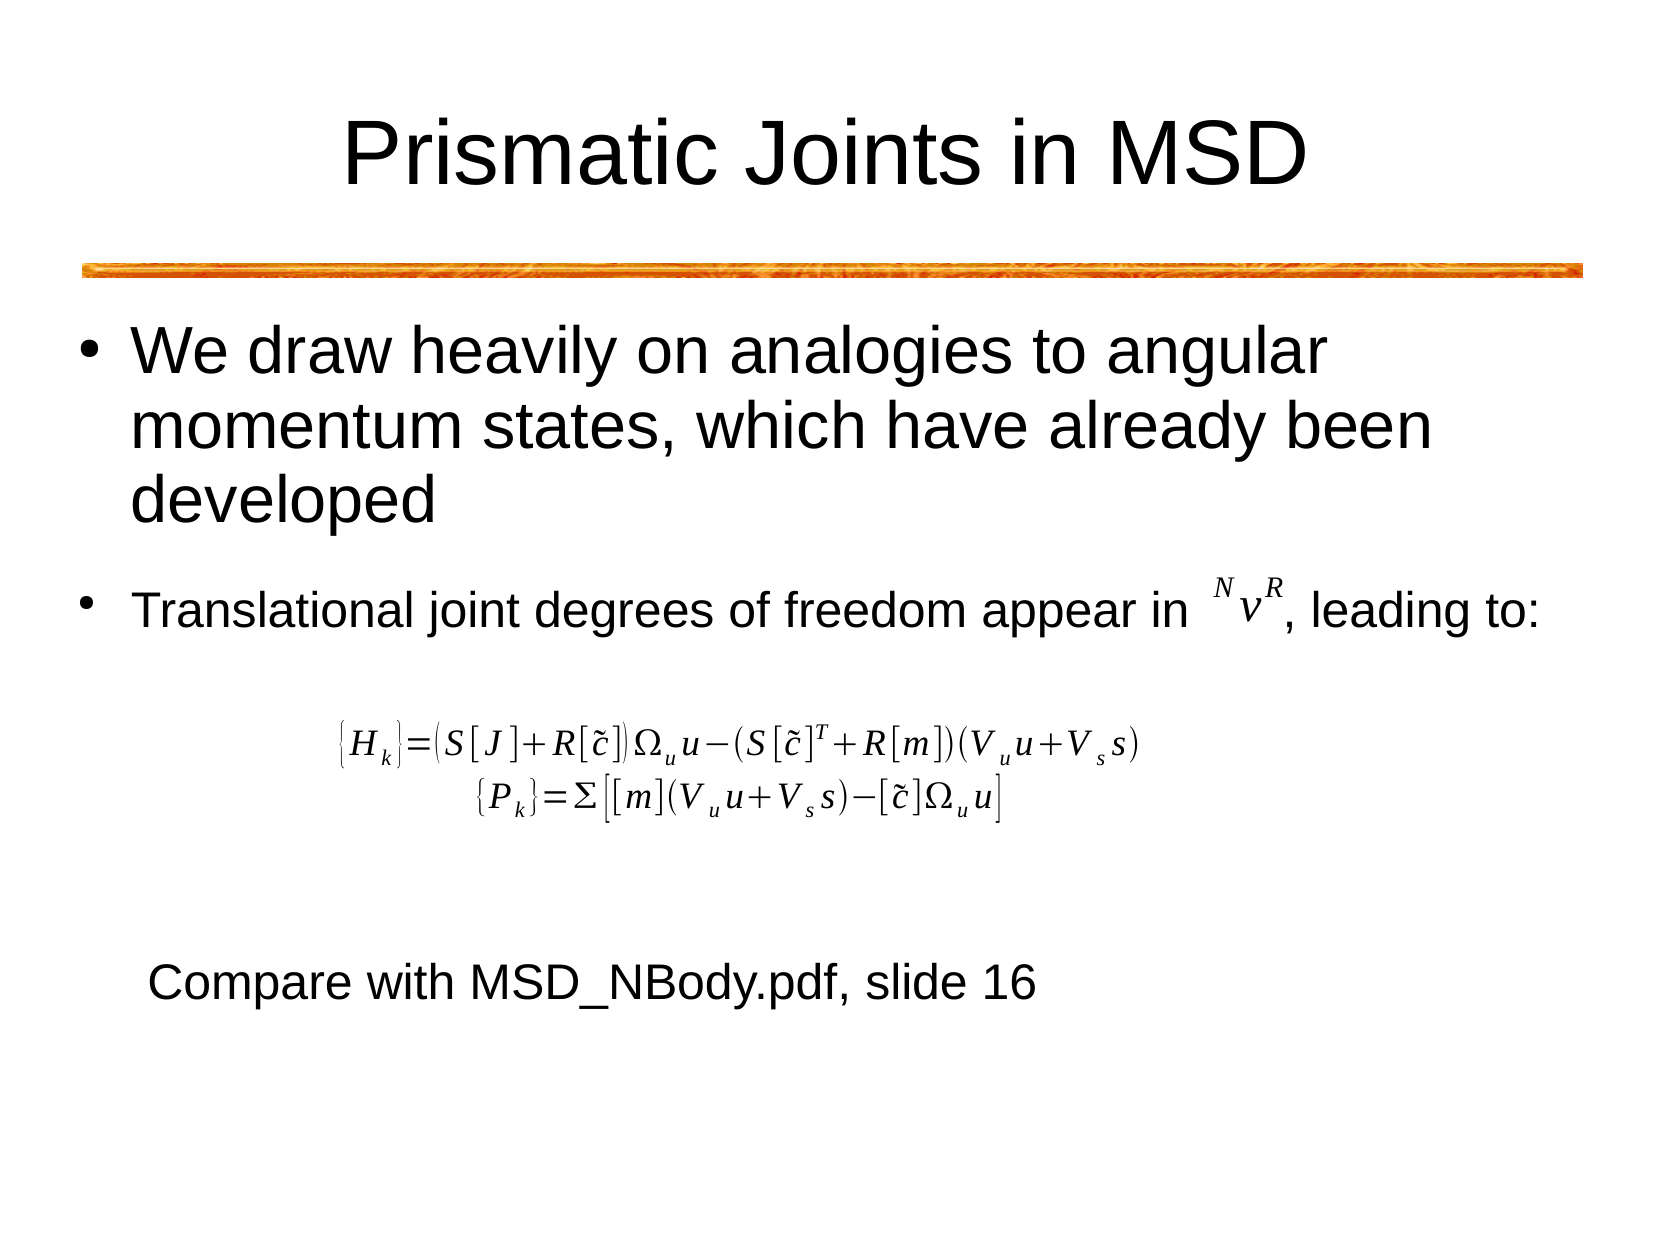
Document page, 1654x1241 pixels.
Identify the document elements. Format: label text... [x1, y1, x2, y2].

text_box Compare with MSD_NBody.pdf, slide 16 [132, 946, 1067, 1018]
chart [1204, 570, 1290, 633]
picture [82, 263, 1583, 278]
title Prismatic Joints in MSD [82, 56, 1571, 250]
list We draw heavily on analogies to angular momentum states, which have already been developed Translational joint degrees of freedom appear in , leading to: [59, 312, 1549, 1117]
chart [331, 719, 1146, 826]
